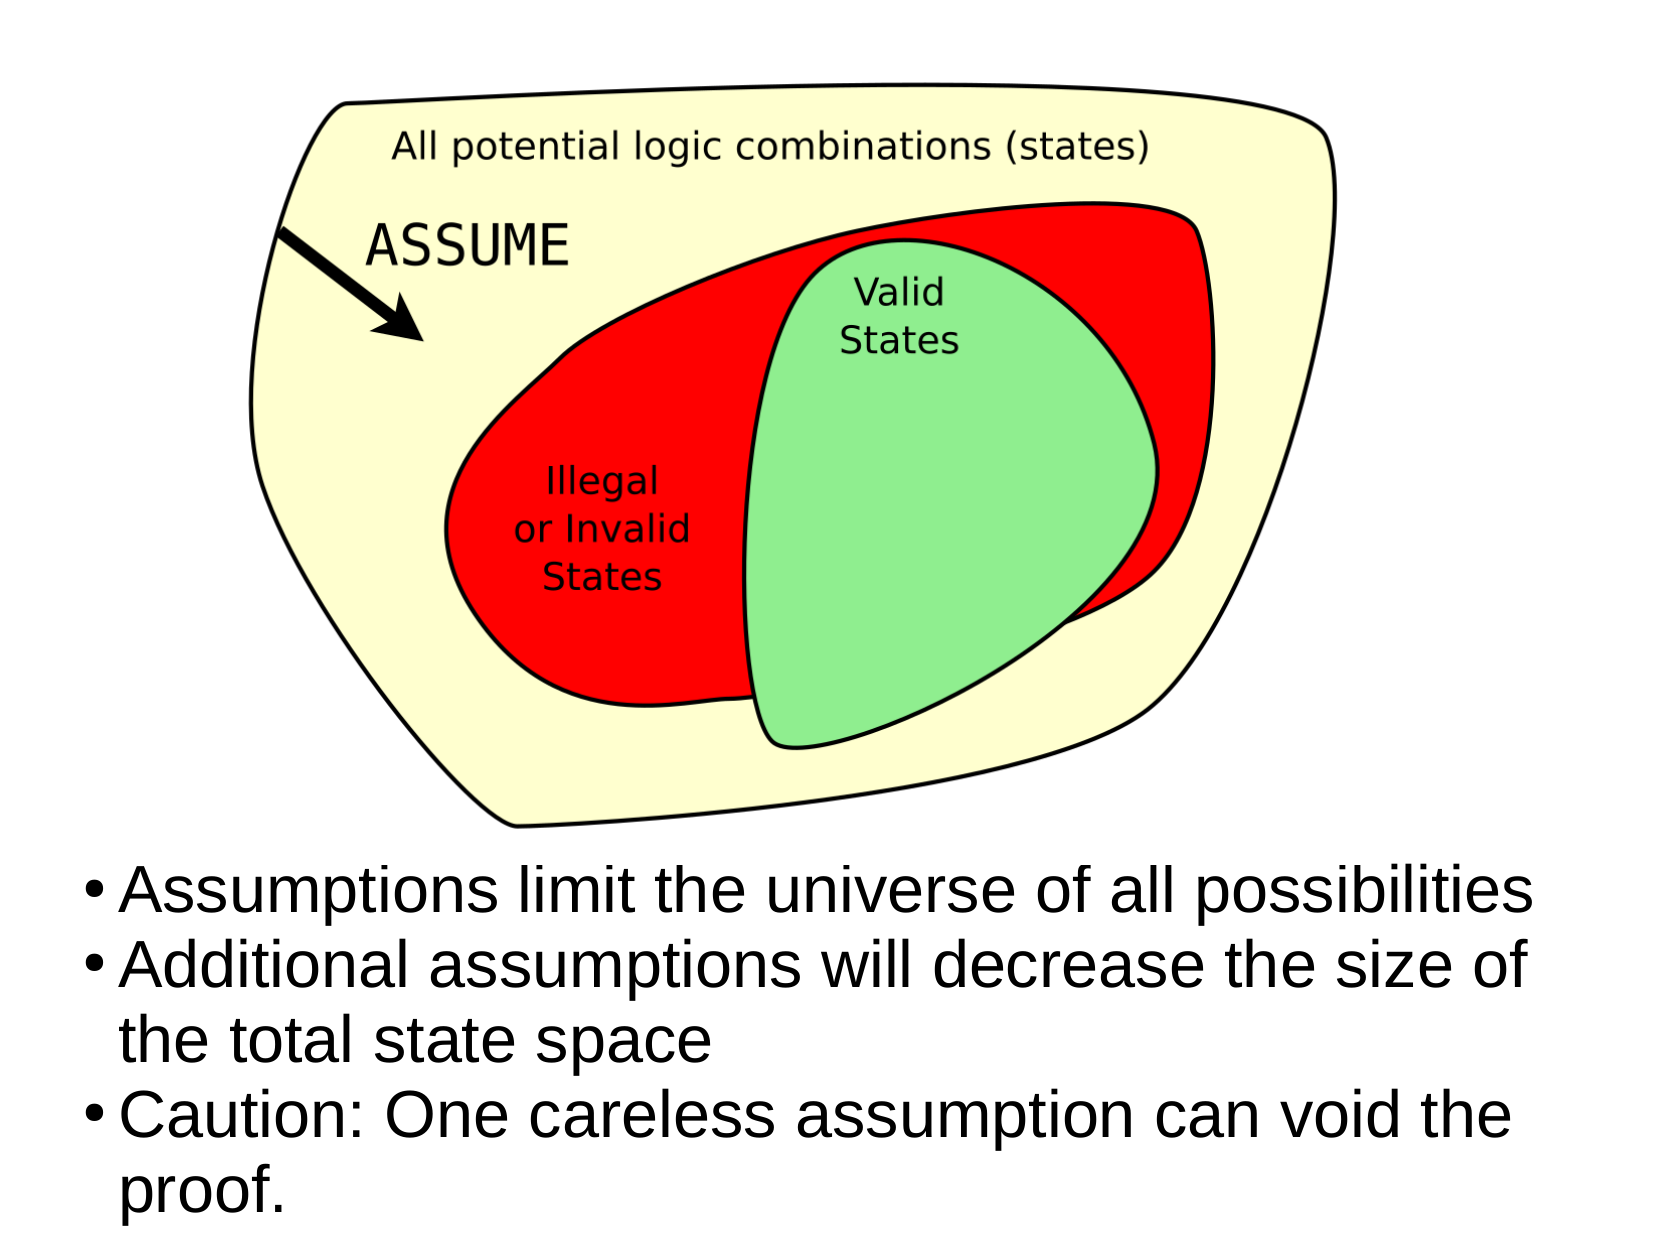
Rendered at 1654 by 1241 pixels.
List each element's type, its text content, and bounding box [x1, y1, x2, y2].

subtitle Assumptions limit the universe of all possibilities Additional assumptions will decrease the size of the total state space Caution: One careless assumption can void the proof. [82, 852, 1571, 1227]
picture [212, 58, 1382, 865]
